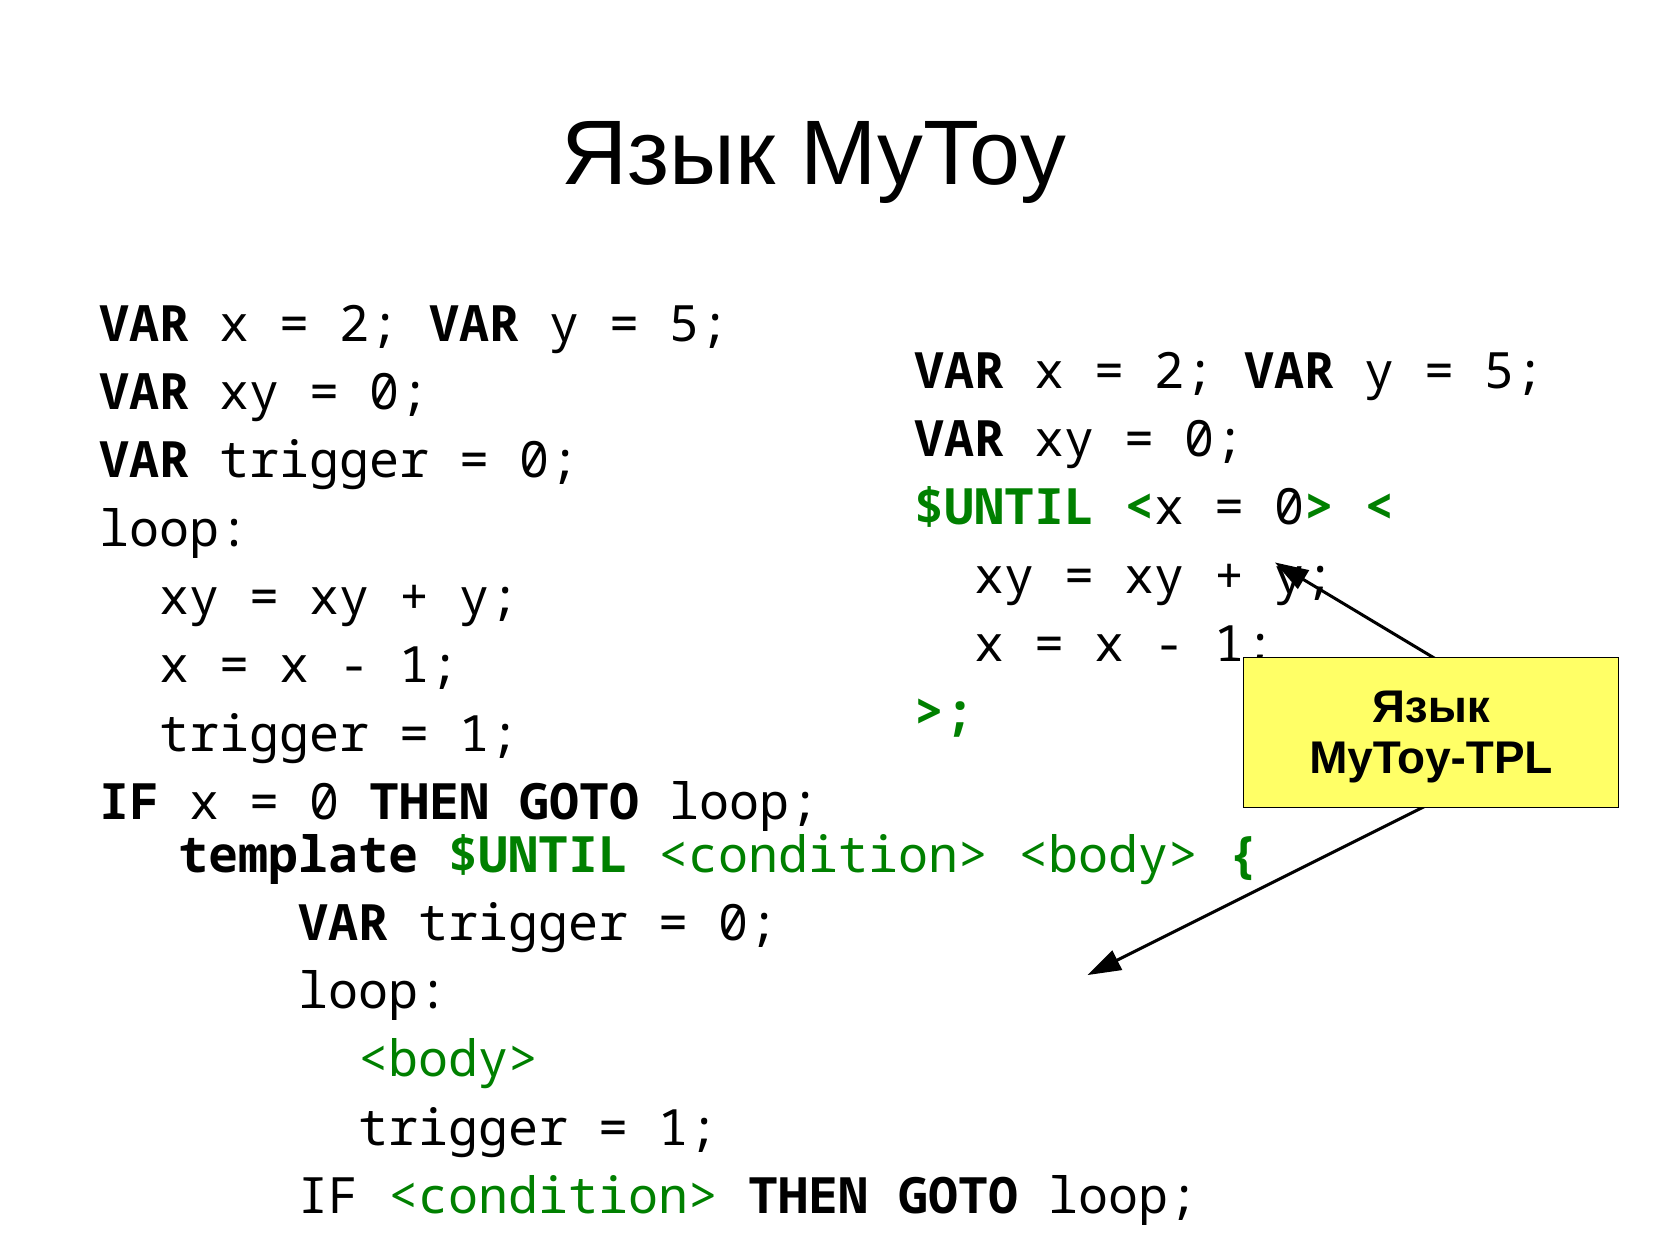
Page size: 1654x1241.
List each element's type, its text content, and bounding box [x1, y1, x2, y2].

text_box VAR x = 2; VAR y = 5; VAR xy = 0; VAR trigger = 0; loop: xy = xy + y; x = x - 1; trigger = 1; IF x = 0 THEN GOTO loop; [85, 280, 863, 746]
text_box template $UNTIL <condition> <body> { VAR trigger = 0; loop: <body> trigger = 1; IF <condition> THEN GOTO loop; } [163, 811, 1289, 1177]
text_box Язык MyToy-TPL [1243, 657, 1619, 808]
text_box VAR x = 2; VAR y = 5; VAR xy = 0; $UNTIL <x = 0> < xy = xy + y; x = x - 1; >; [900, 327, 1576, 693]
title Язык MyToy [82, 49, 1571, 257]
